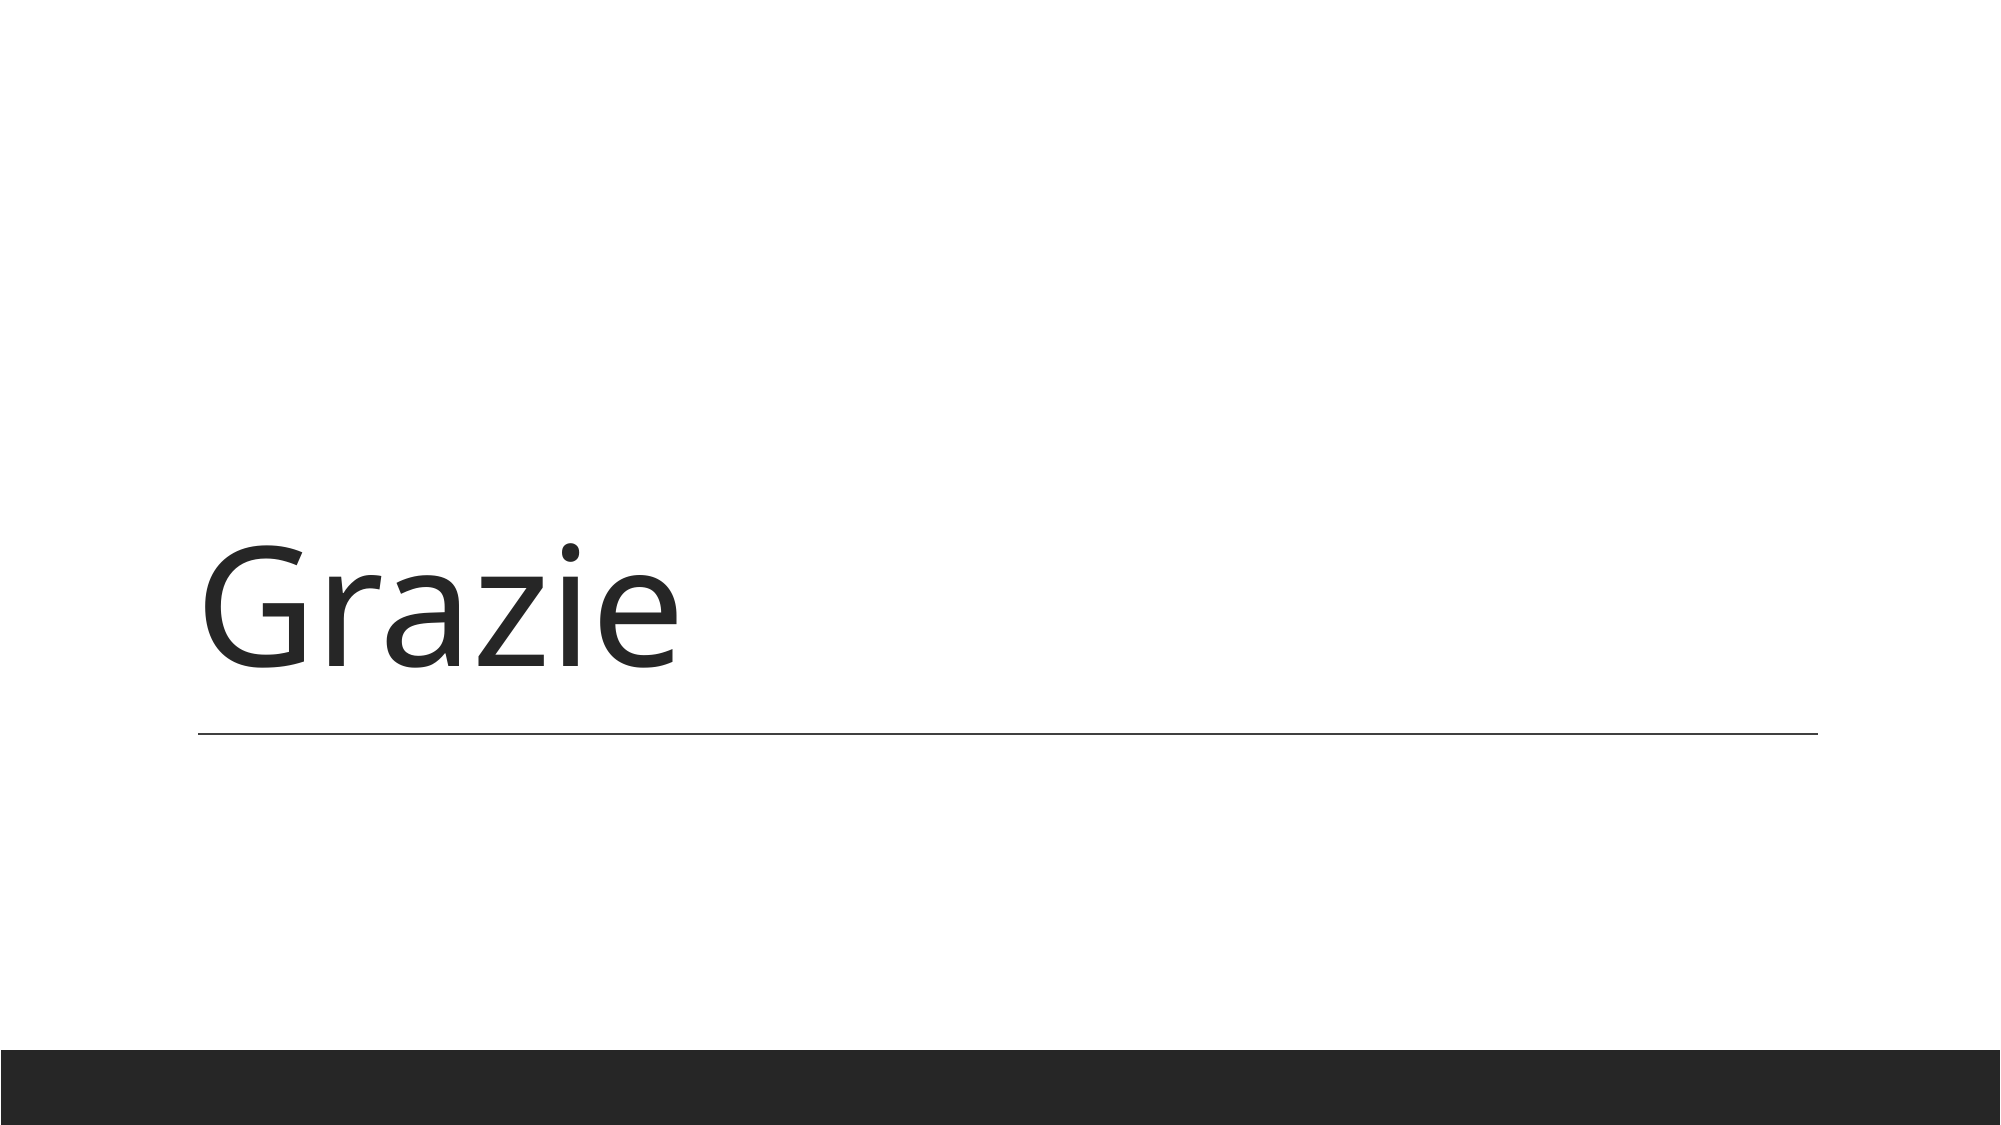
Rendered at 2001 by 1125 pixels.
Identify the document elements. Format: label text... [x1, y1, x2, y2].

title Grazie [180, 124, 1831, 710]
